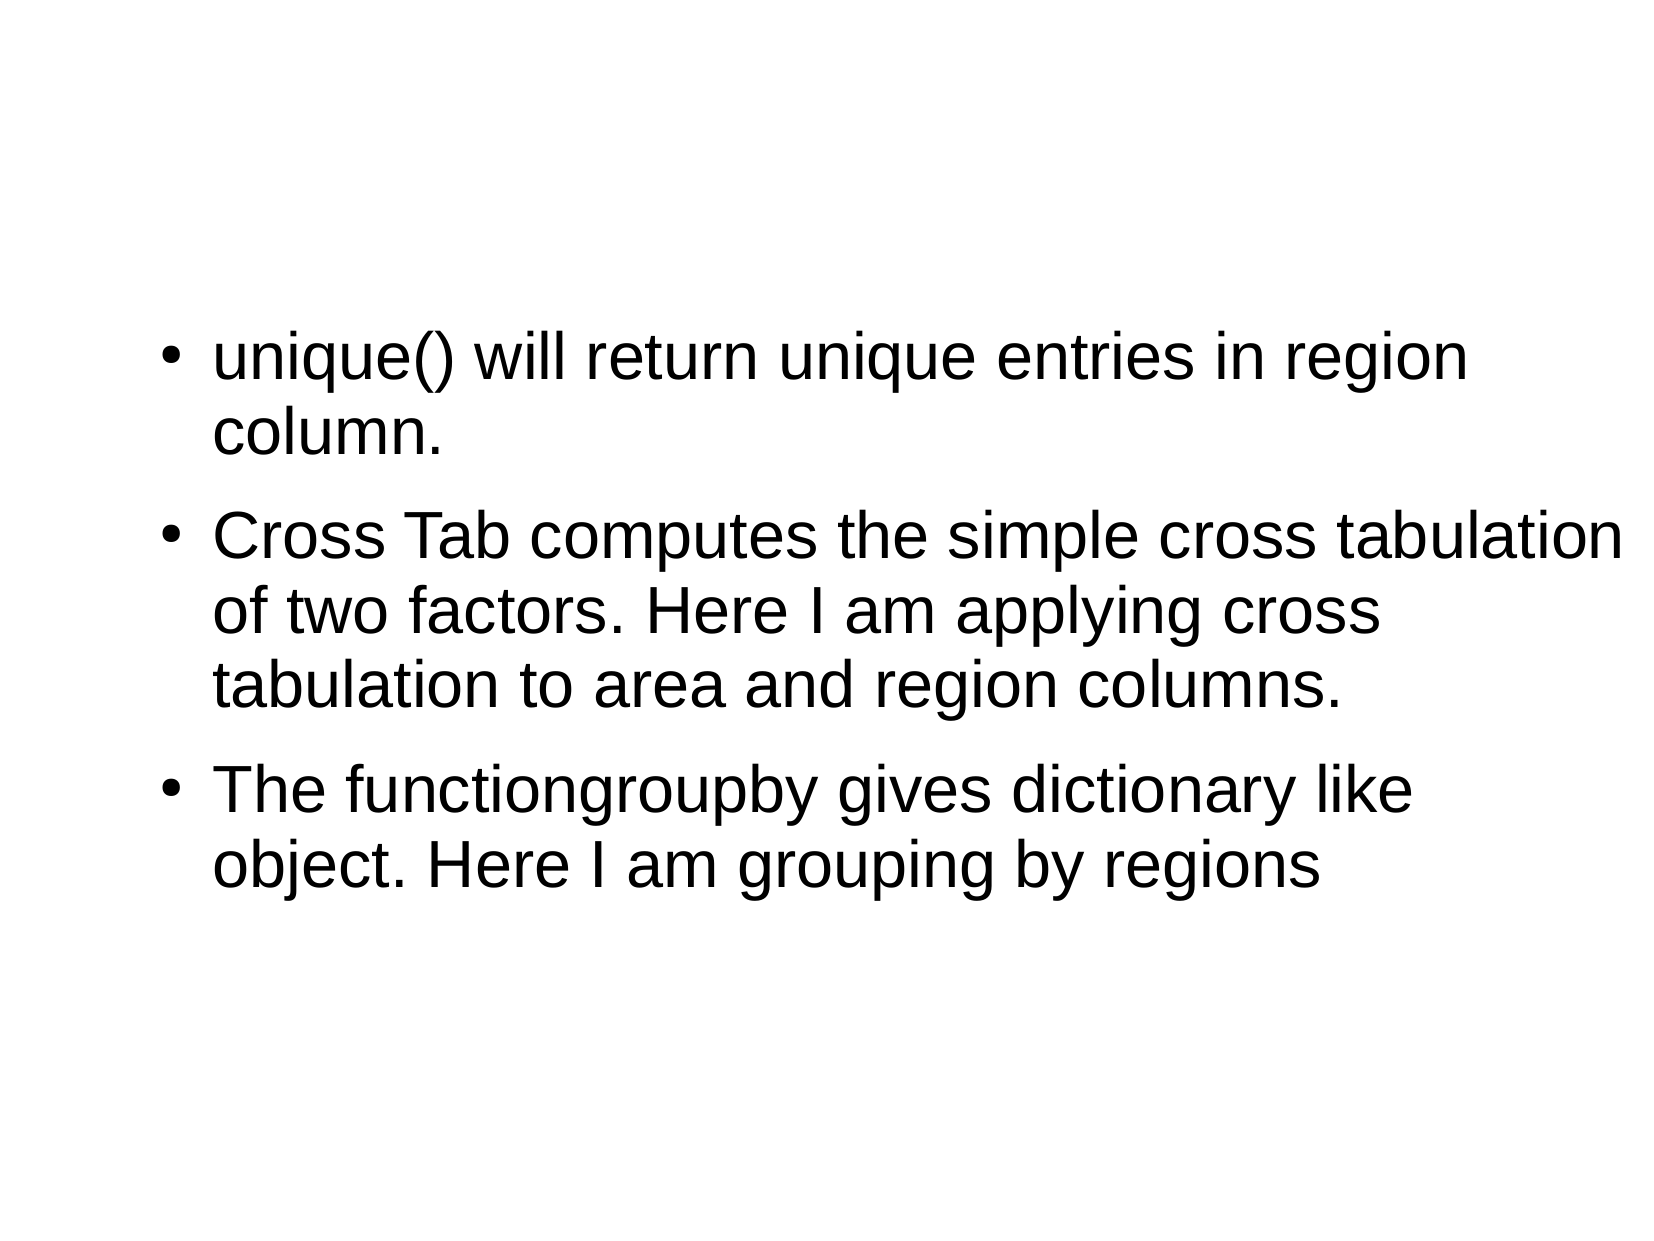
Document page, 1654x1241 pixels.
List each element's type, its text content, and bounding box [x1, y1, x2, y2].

list unique() will return unique entries in region column. Cross Tab computes the simple cross tabulation of two factors. Here I am applying cross tabulation to area and region columns. The functiongroupby gives dictionary like object. Here I am grouping by regions [141, 318, 1630, 1039]
